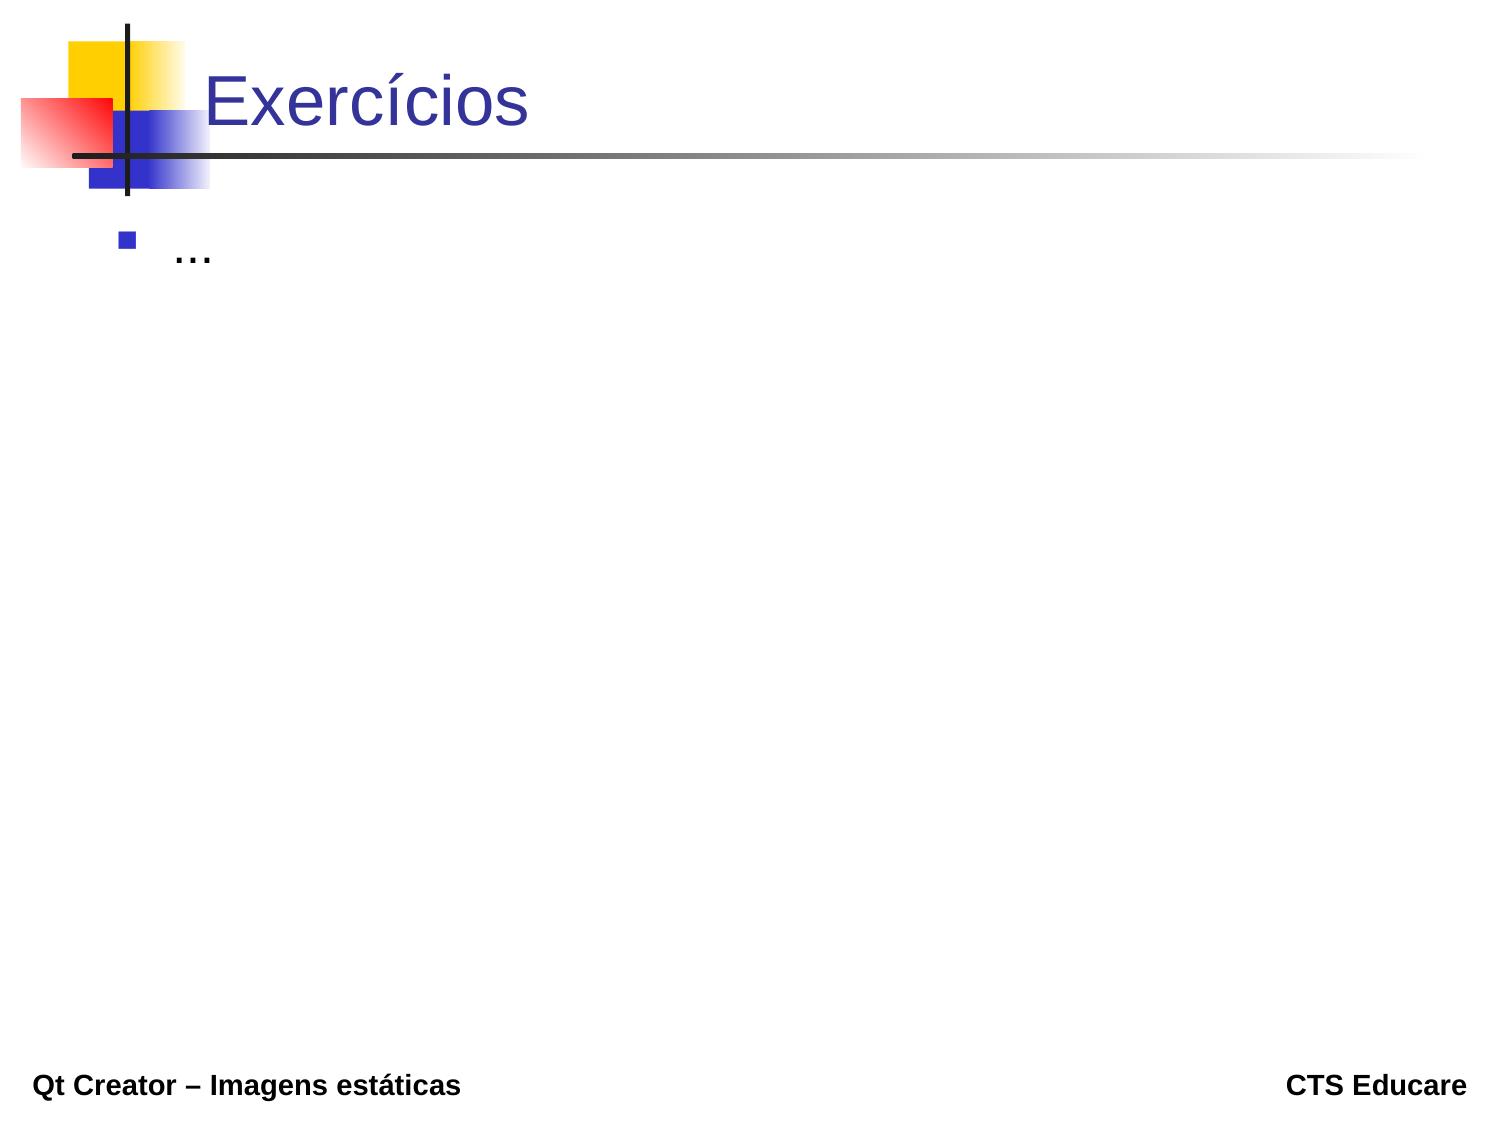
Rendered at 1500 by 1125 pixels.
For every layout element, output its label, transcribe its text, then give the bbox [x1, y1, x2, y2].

list ... [100, 206, 1447, 1024]
title Exercícios [188, 46, 1468, 149]
